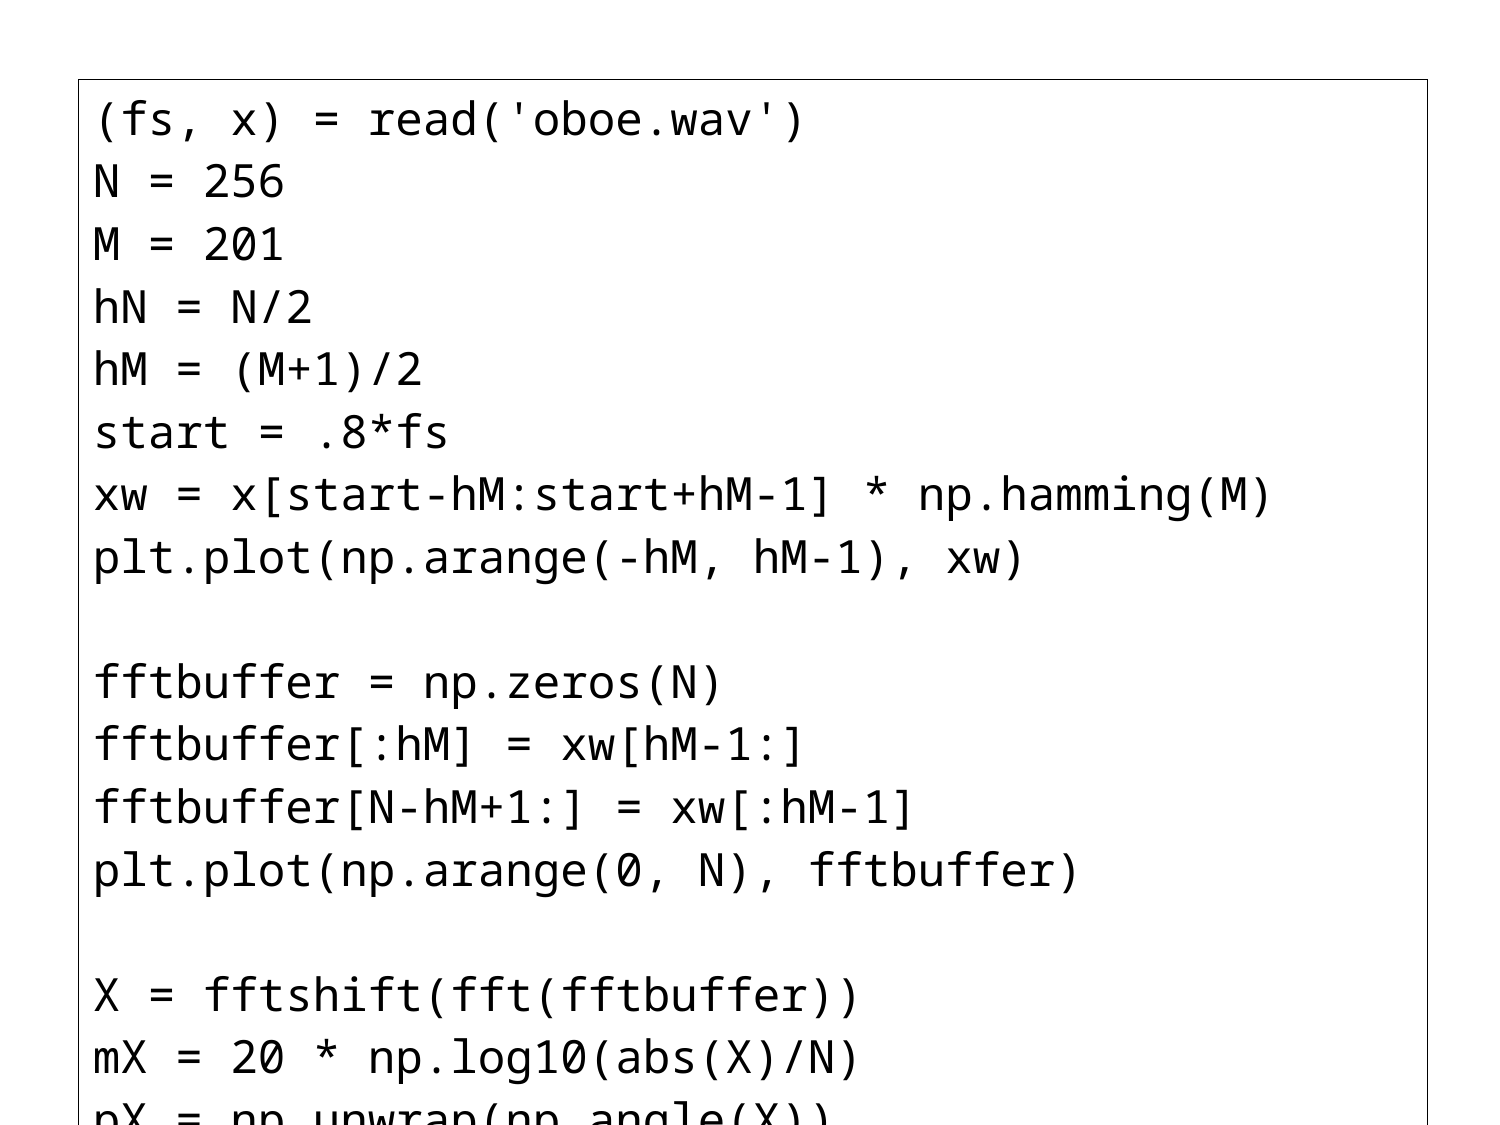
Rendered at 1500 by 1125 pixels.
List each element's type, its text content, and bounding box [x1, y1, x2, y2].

text_box (fs, x) = read('oboe.wav') N = 256 M = 201 hN = N/2 hM = (M+1)/2 start = .8*fs xw = x[start-hM:start+hM-1] * np.hamming(M) plt.plot(np.arange(-hM, hM-1), xw) fftbuffer = np.zeros(N) fftbuffer[:hM] = xw[hM-1:] fftbuffer[N-hM+1:] = xw[:hM-1] plt.plot(np.arange(0, N), fftbuffer) X = fftshift(fft(fftbuffer)) mX = 20 * np.log10(abs(X)/N) pX = np.unwrap(np.angle(X)) plt.plot(np.arange(-hN, hN), mX) plt.plot(np.arange(-hN, hN), pX) [78, 79, 1428, 1010]
